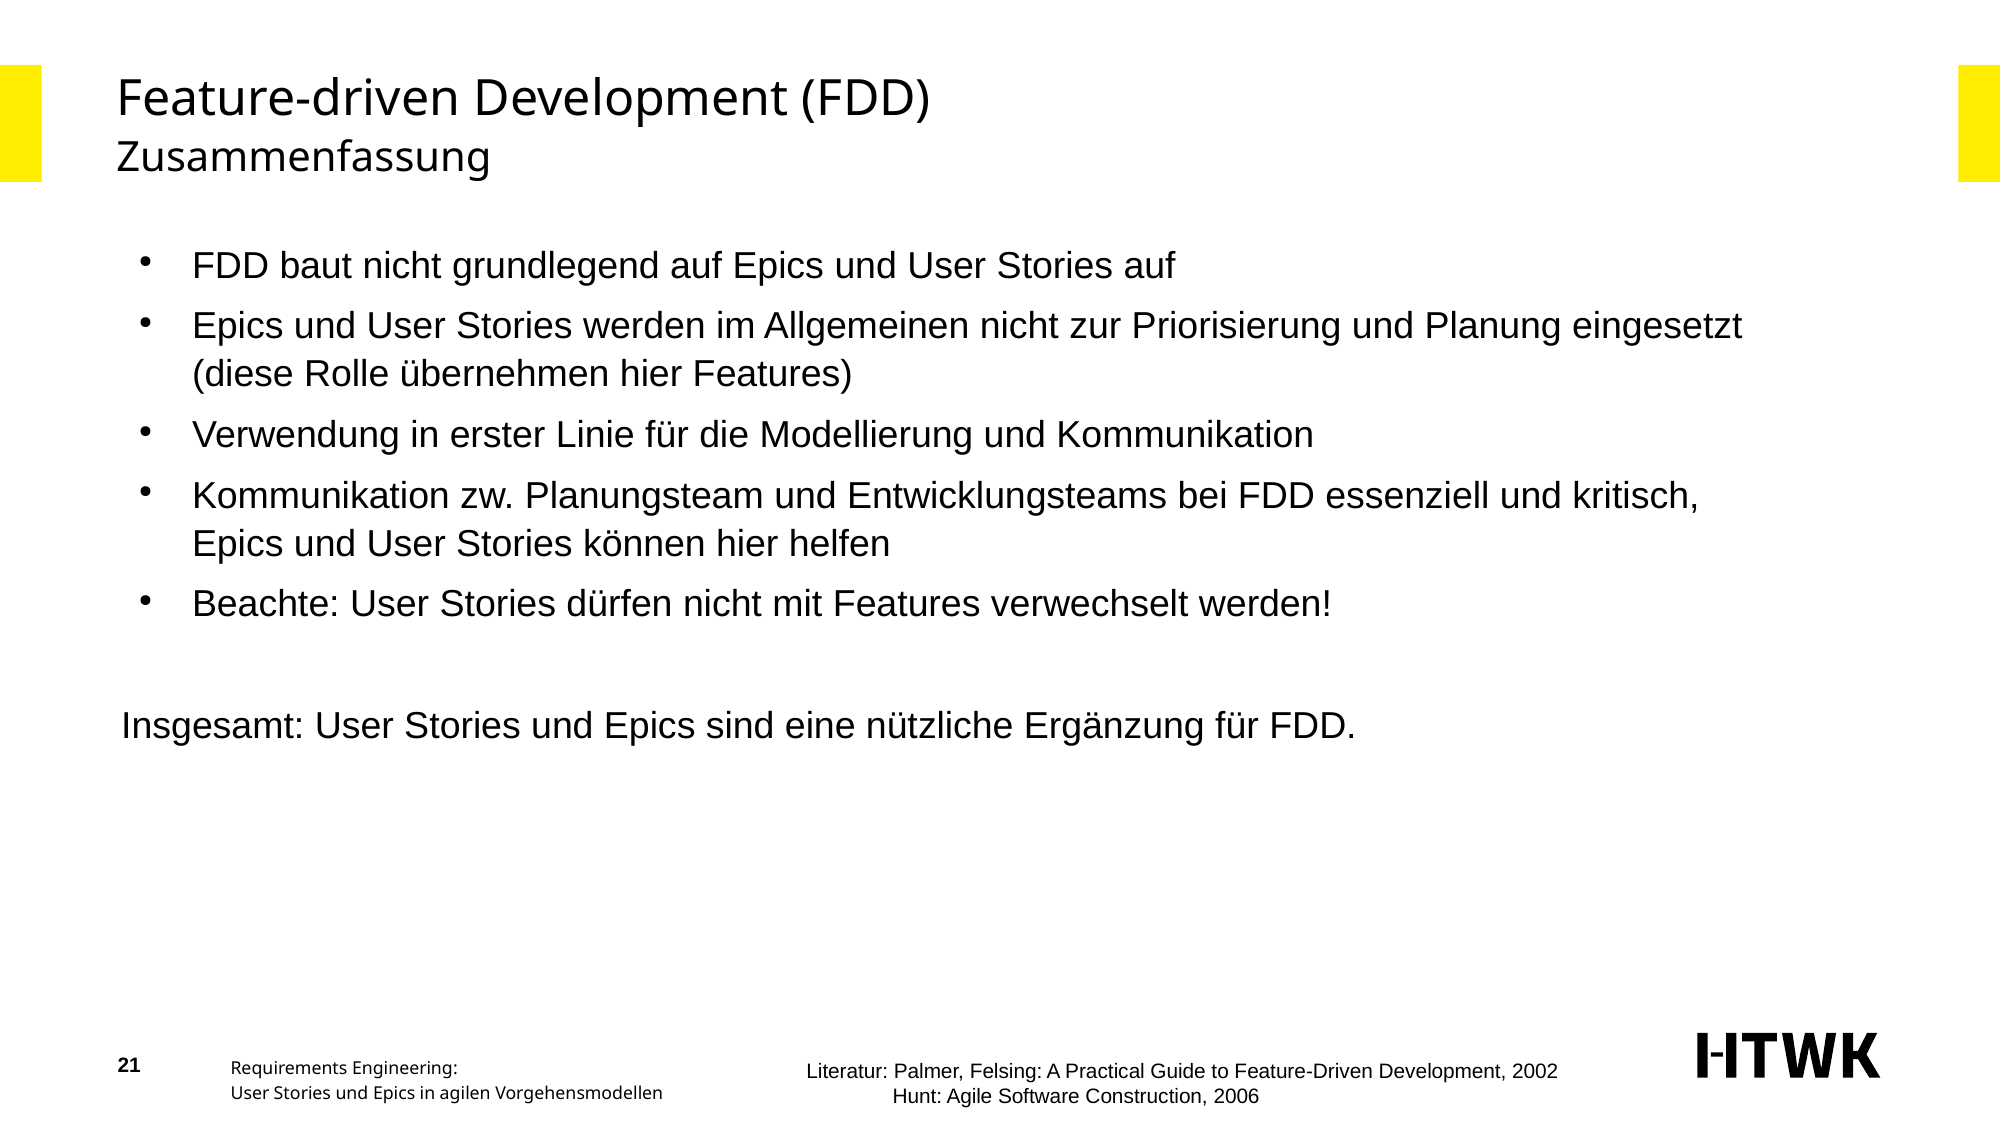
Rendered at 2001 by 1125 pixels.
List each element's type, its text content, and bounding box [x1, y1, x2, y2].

text_box FDD baut nicht grundlegend auf Epics und User Stories auf Epics und User Stories werden im Allgemeinen nicht zur Priorisierung und Planung eingesetzt (diese Rolle übernehmen hier Features) Verwendung in erster Linie für die Modellierung und Kommunikation Kommunikation zw. Planungsteam und Entwicklungsteams bei FDD essenziell und kritisch, Epics und User Stories können hier helfen Beachte: User Stories dürfen nicht mit Features verwechselt werden! Insgesamt: User Stories und Epics sind eine nützliche Ergänzung für FDD. [121, 237, 1891, 1002]
title Feature-driven Development (FDD) Zusammenfassung [116, 60, 1881, 178]
text_box Literatur: Palmer, Felsing: A Practical Guide to Feature-Driven Development, 2002 Hunt: Agile Software Construction, 2006 [791, 1050, 1594, 1115]
